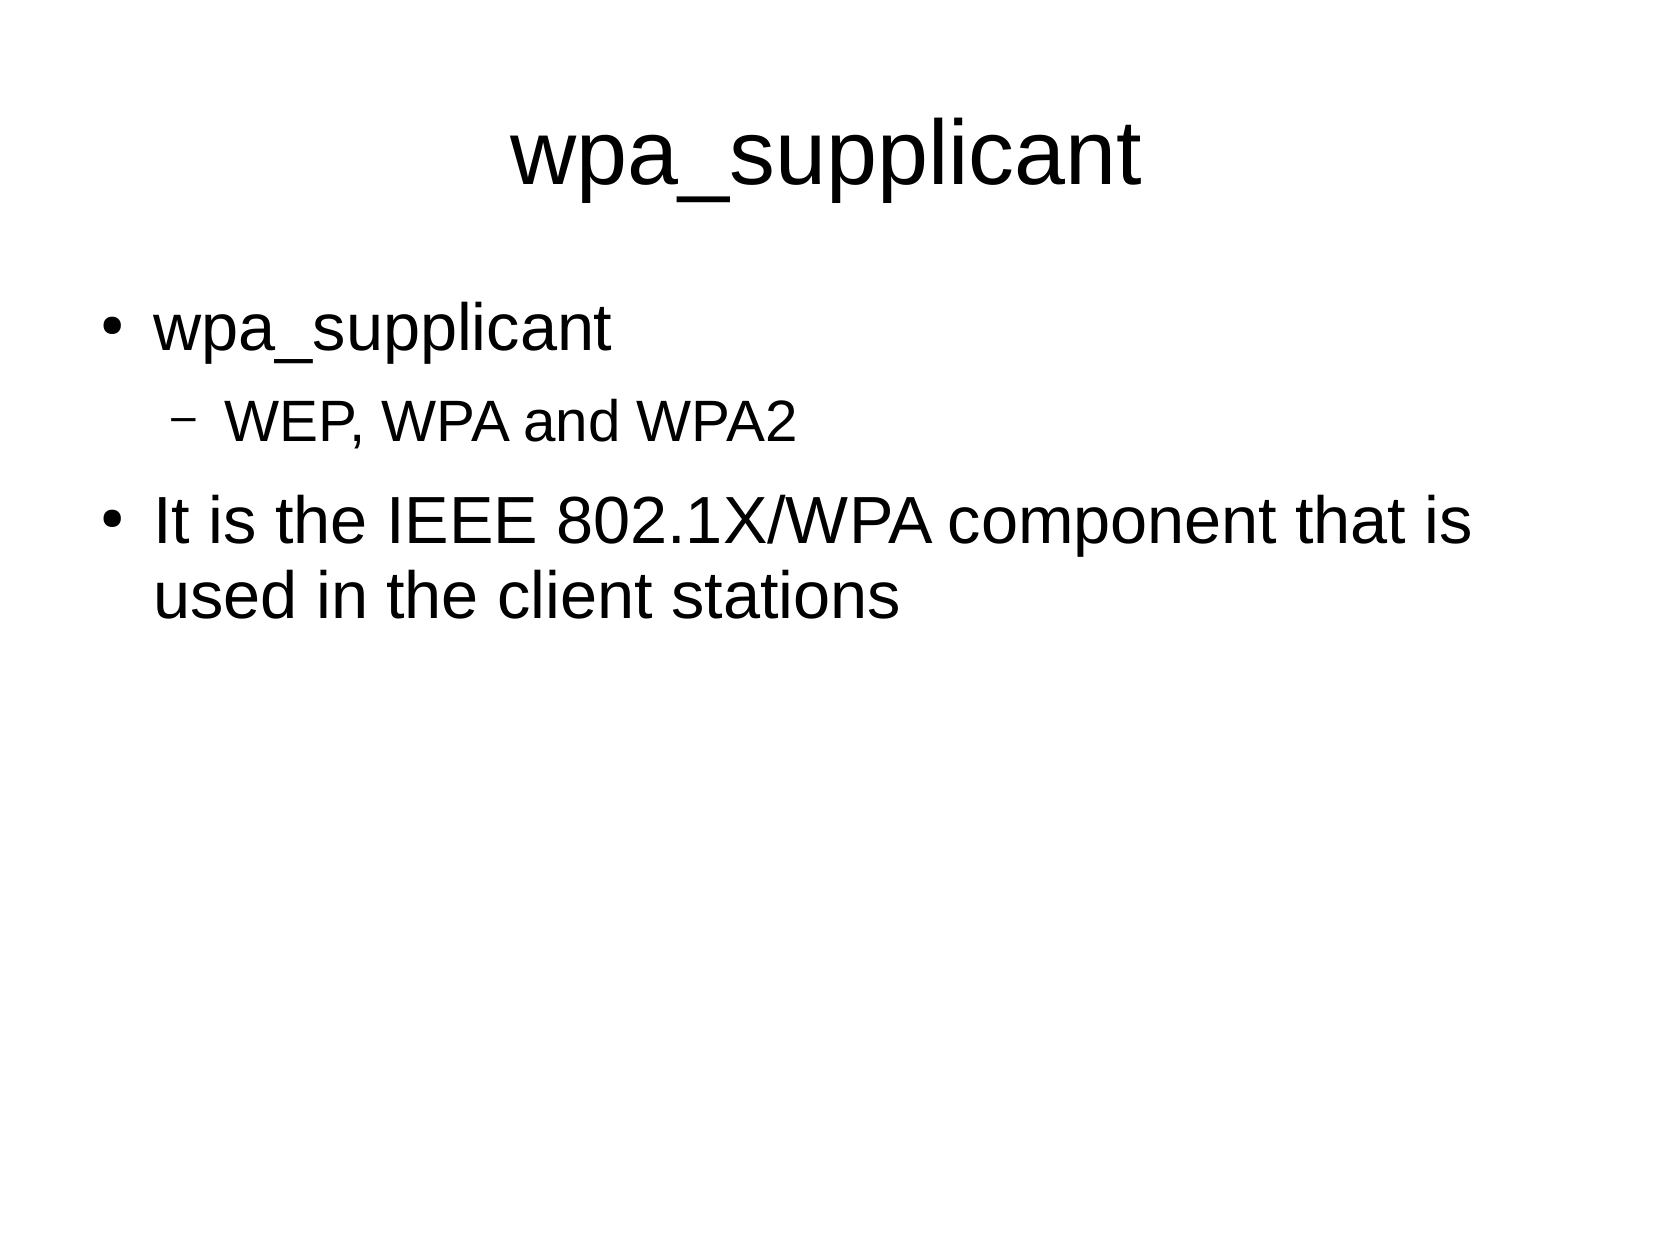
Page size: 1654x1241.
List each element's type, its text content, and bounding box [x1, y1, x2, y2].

list wpa_supplicant WEP, WPA and WPA2 It is the IEEE 802.1X/WPA component that is used in the client stations [82, 290, 1571, 1010]
title wpa_supplicant [82, 49, 1571, 257]
